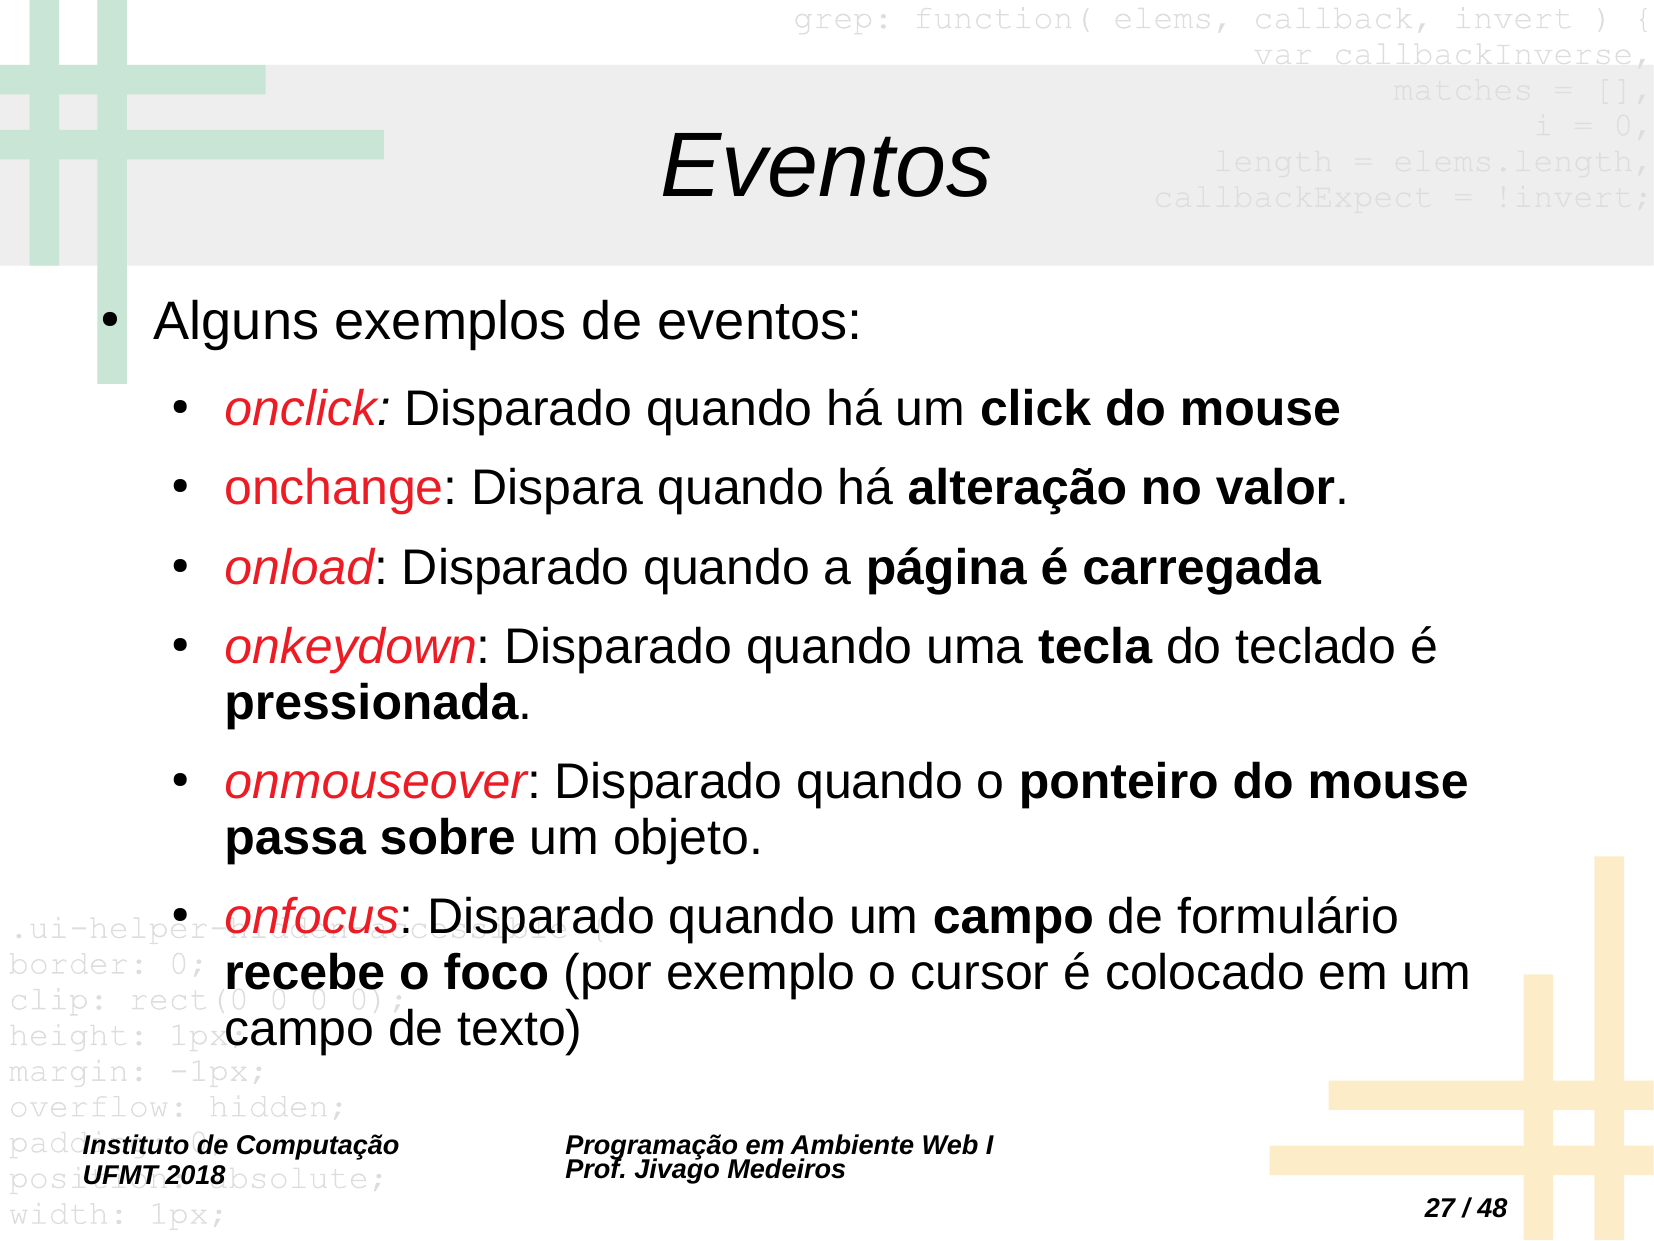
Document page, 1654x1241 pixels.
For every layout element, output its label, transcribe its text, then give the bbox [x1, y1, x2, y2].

list Alguns exemplos de eventos: onclick: Disparado quando há um click do mouse onchange: Dispara quando há alteração no valor. onload: Disparado quando a página é carregada onkeydown: Disparado quando uma tecla do teclado é pressionada. onmouseover: Disparado quando o ponteiro do mouse passa sobre um objeto. onfocus: Disparado quando um campo de formulário recebe o foco (por exemplo o cursor é colocado em um campo de texto) [82, 187, 1571, 1159]
title Eventos [82, 61, 1571, 187]
